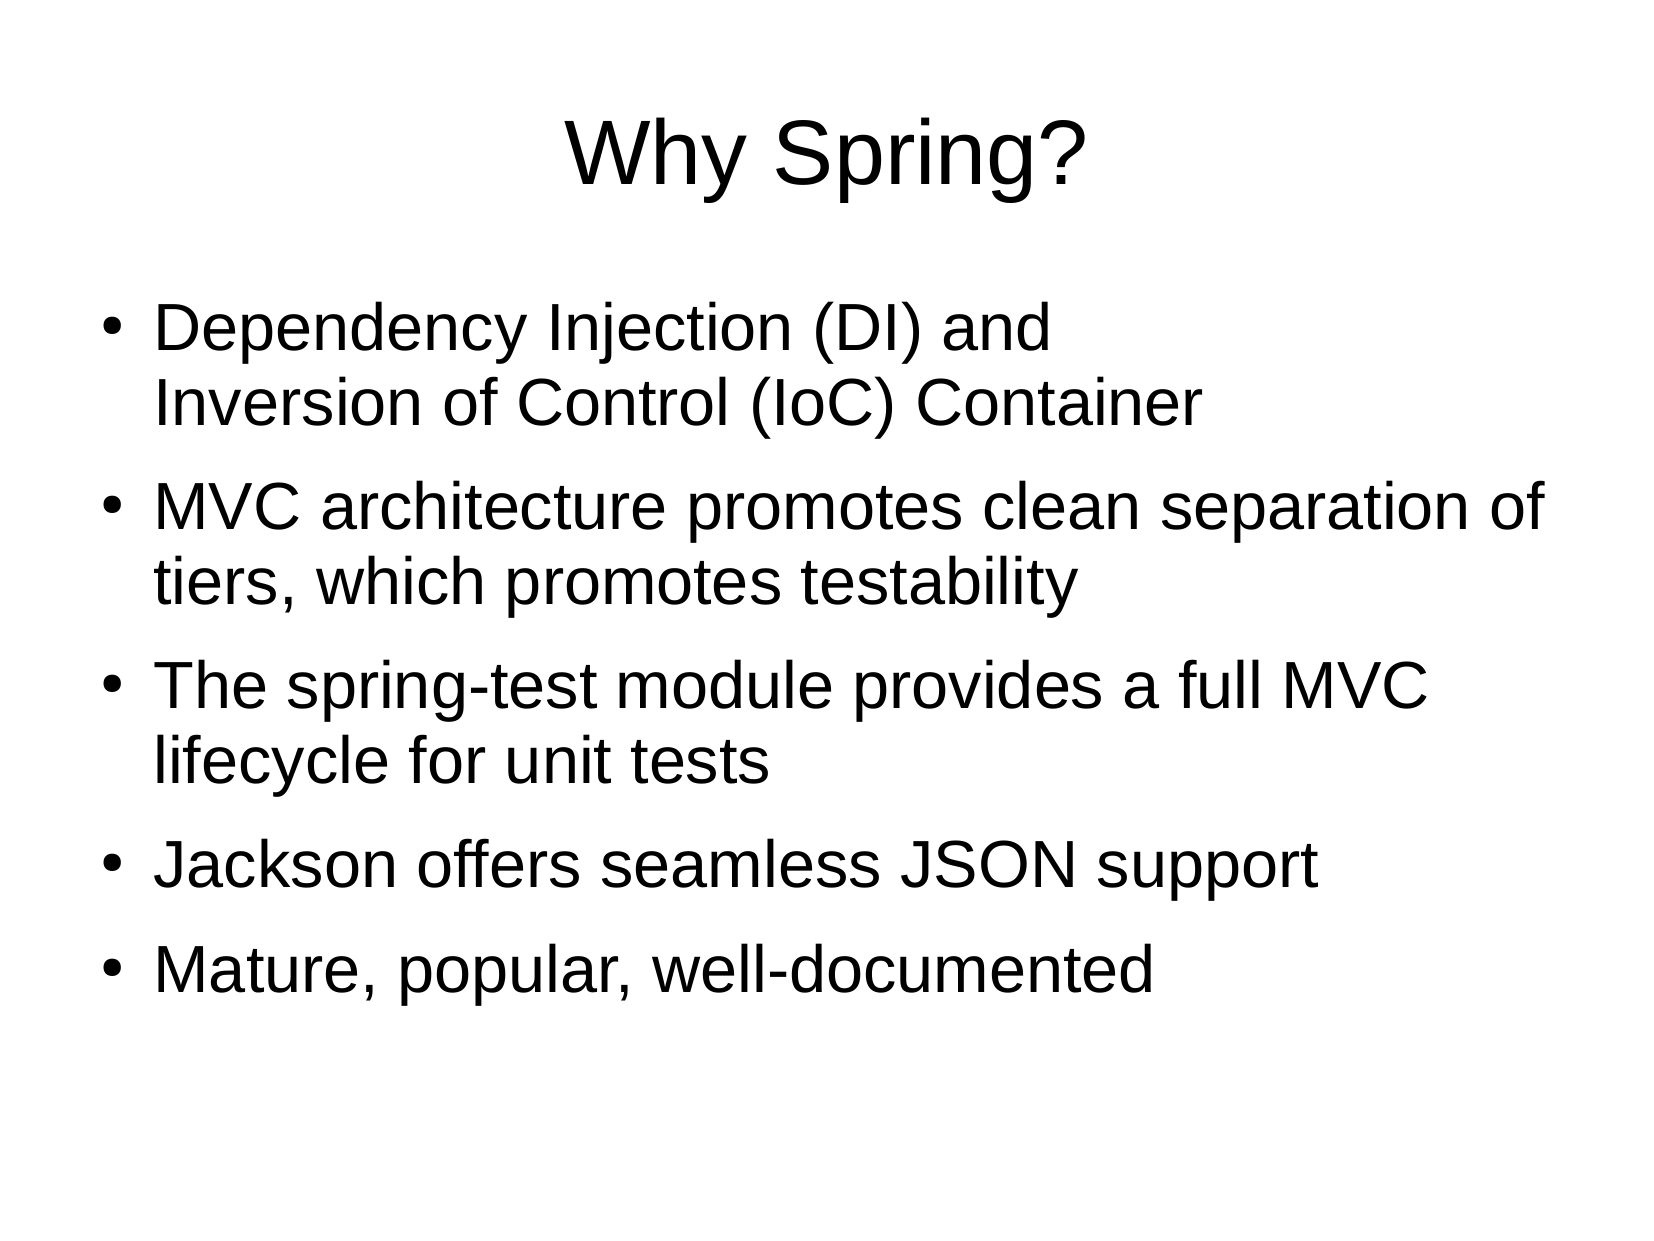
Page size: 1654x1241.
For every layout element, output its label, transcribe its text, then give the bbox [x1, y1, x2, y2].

title Why Spring? [82, 49, 1571, 257]
list Dependency Injection (DI) and Inversion of Control (IoC) Container MVC architecture promotes clean separation of tiers, which promotes testability The spring-test module provides a full MVC lifecycle for unit tests Jackson offers seamless JSON support Mature, popular, well-documented [82, 290, 1571, 1010]
